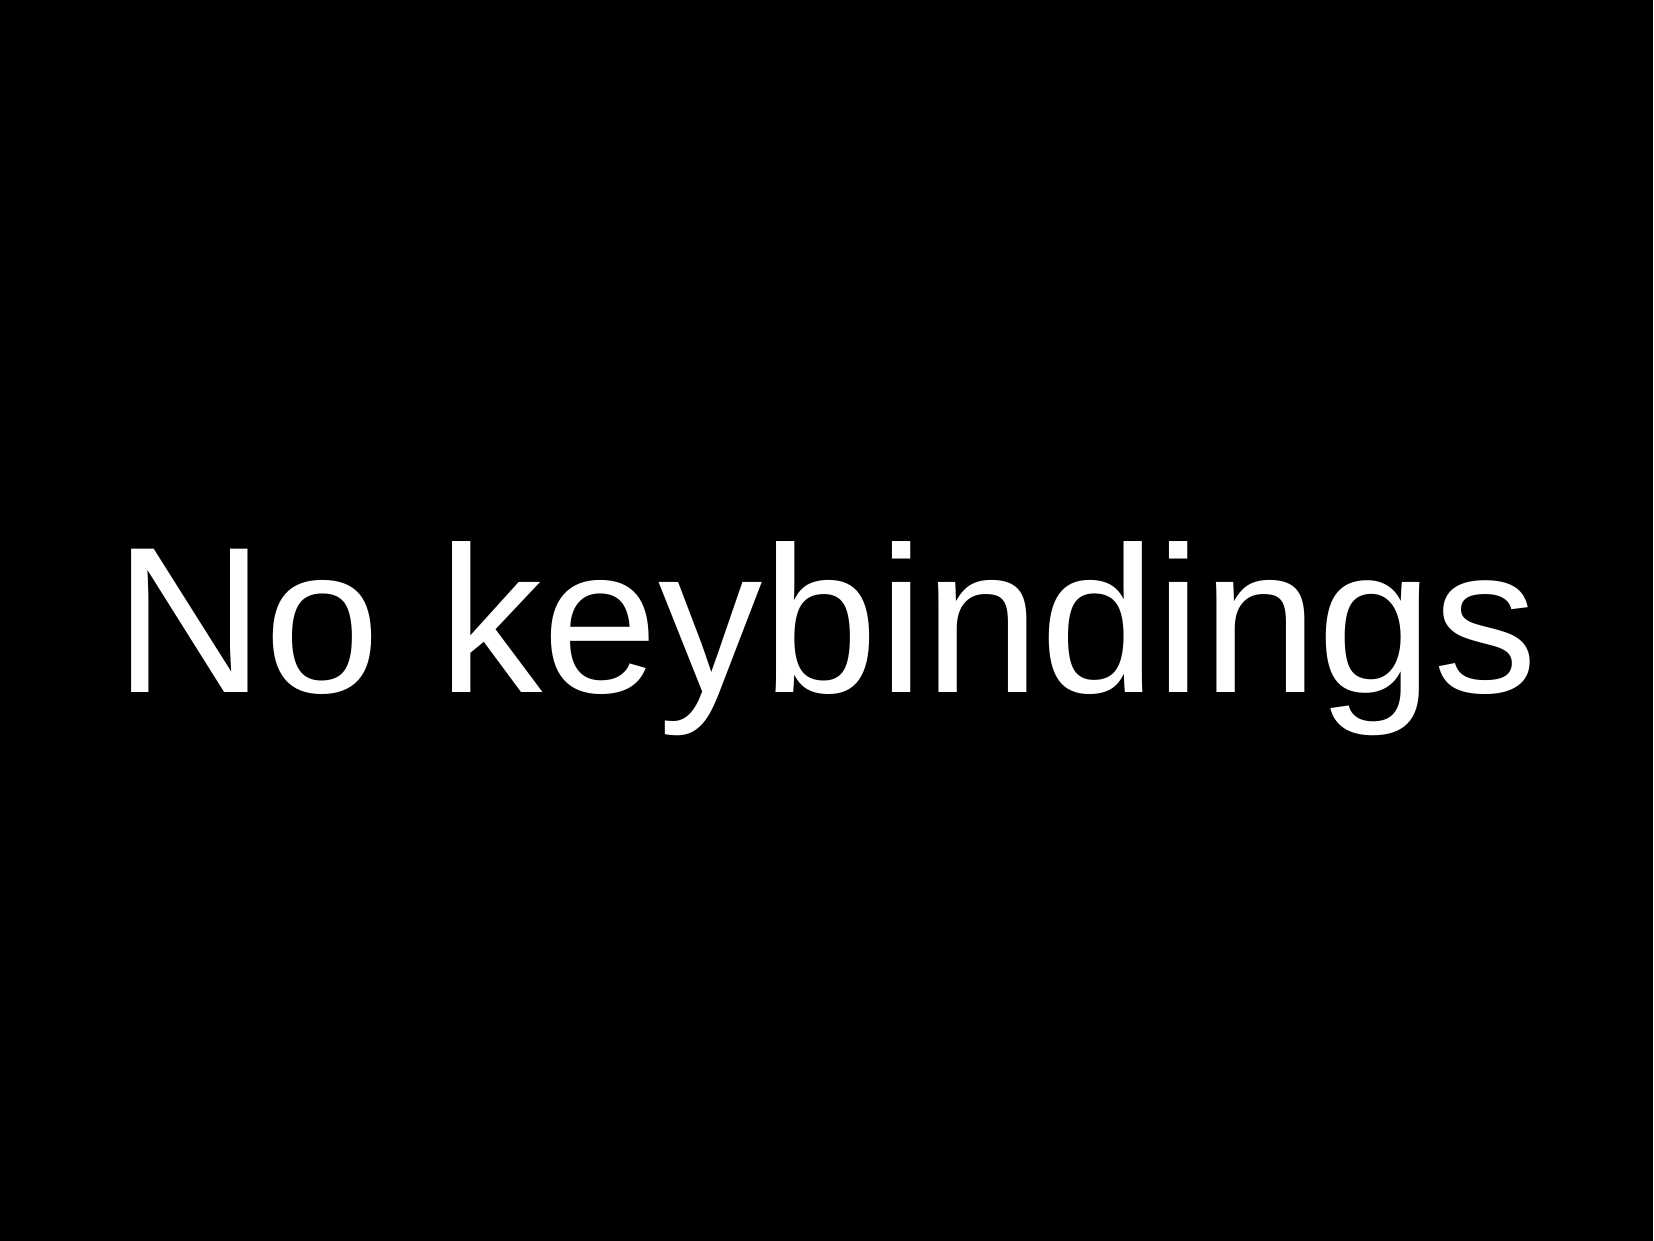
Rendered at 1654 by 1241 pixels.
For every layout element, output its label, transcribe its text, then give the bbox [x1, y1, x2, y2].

title No keybindings [82, 101, 1571, 1140]
